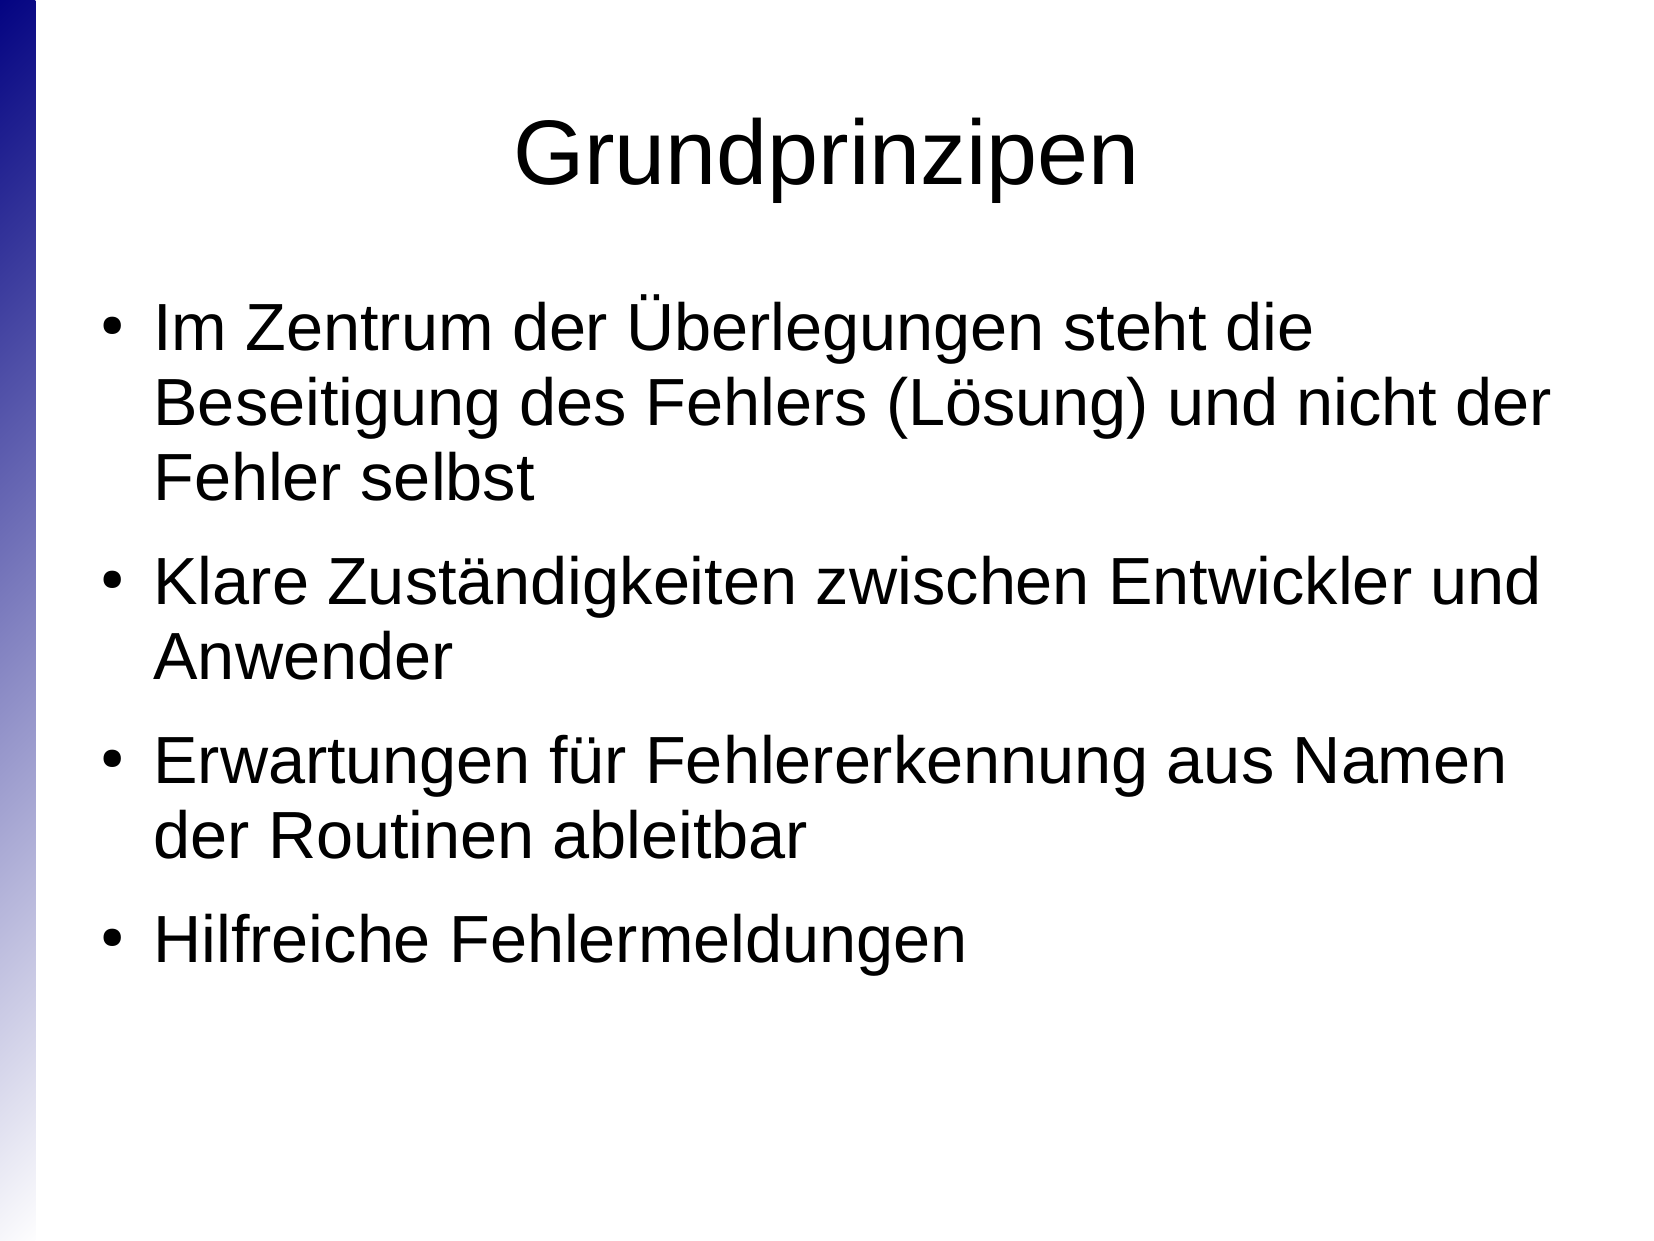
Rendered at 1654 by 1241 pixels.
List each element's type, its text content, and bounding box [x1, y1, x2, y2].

list Im Zentrum der Überlegungen steht die Beseitigung des Fehlers (Lösung) und nicht der Fehler selbst Klare Zuständigkeiten zwischen Entwickler und Anwender Erwartungen für Fehlererkennung aus Namen der Routinen ableitbar Hilfreiche Fehlermeldungen [82, 290, 1571, 1109]
title Grundprinzipen [82, 49, 1571, 257]
